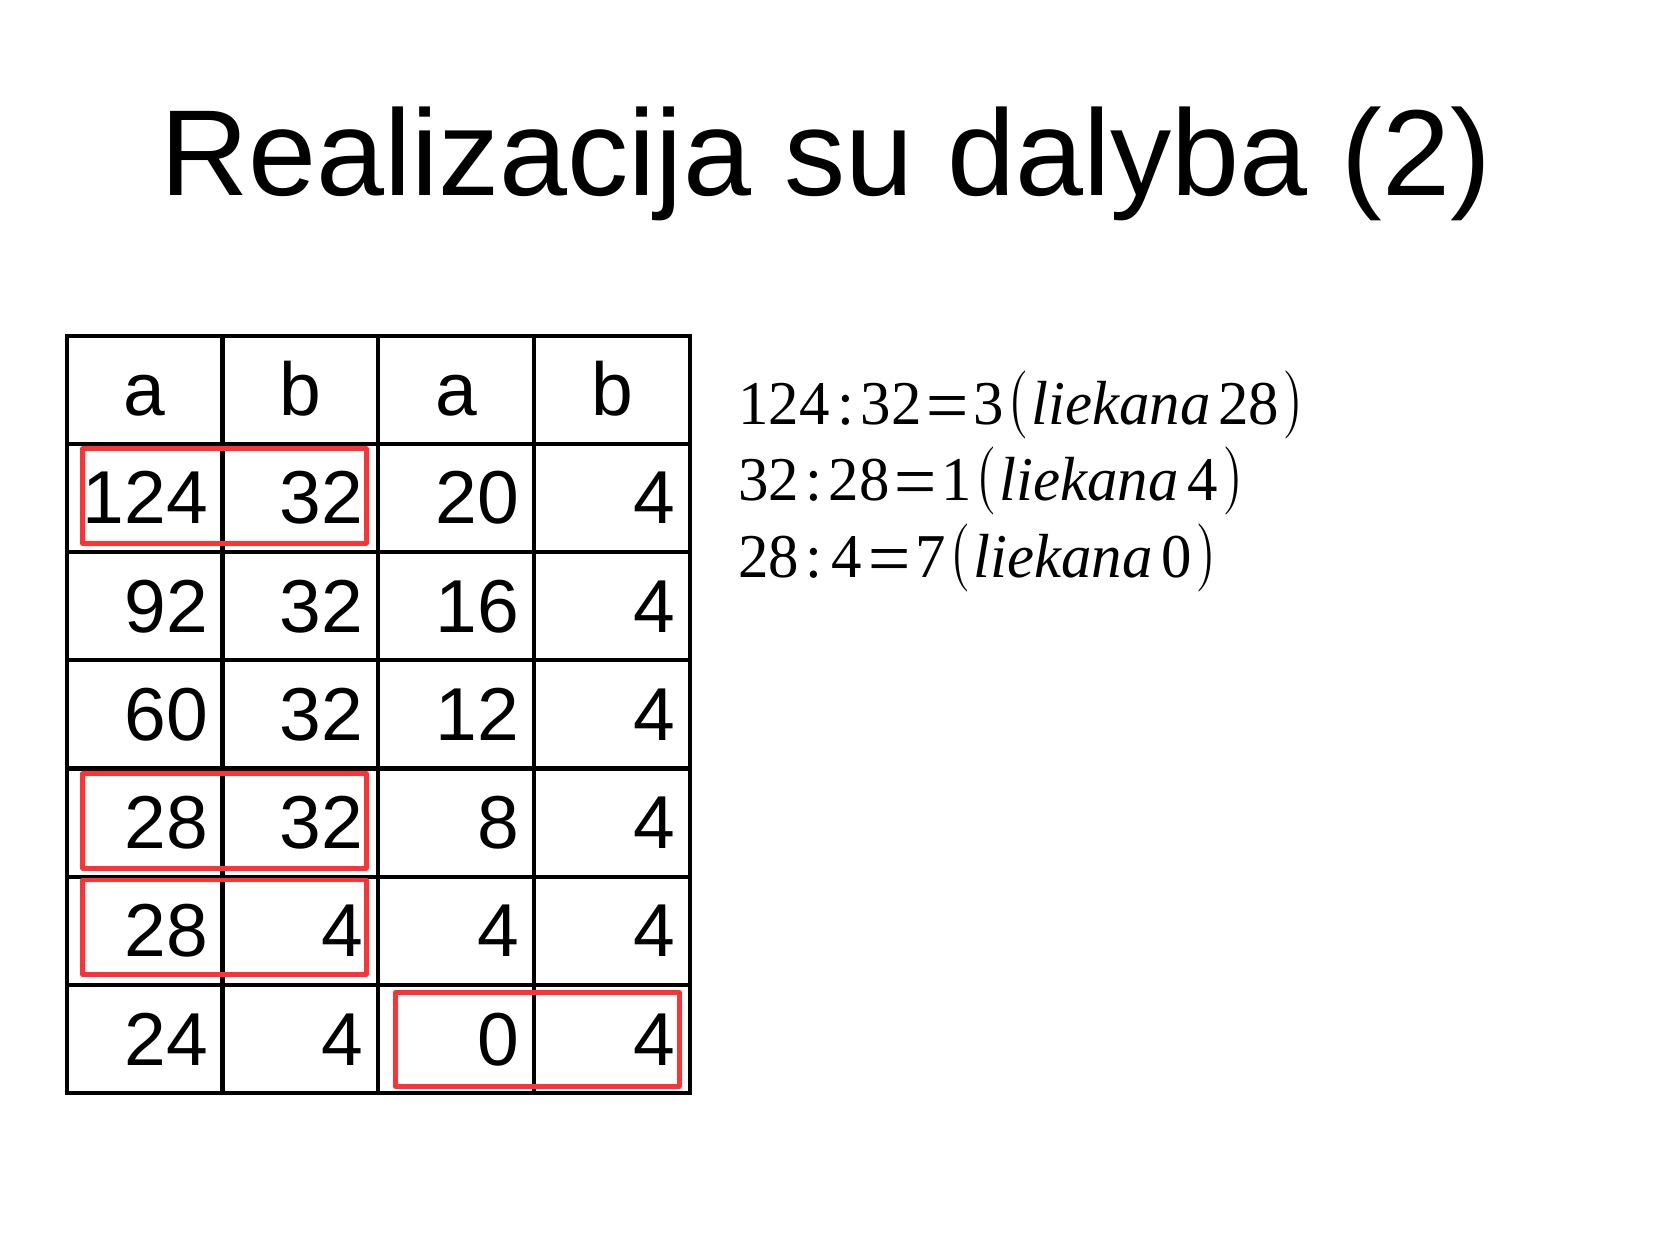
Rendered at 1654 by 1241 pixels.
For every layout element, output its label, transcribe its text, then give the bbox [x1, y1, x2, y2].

table_cell 8 [380, 771, 532, 875]
table_cell 4 [225, 882, 364, 972]
table_header b [536, 338, 688, 442]
table_cell 32 [225, 446, 376, 550]
table_cell 28 [69, 879, 220, 983]
table_cell 4 [536, 771, 688, 875]
table_cell 12 [380, 662, 532, 766]
table_cell 92 [69, 554, 220, 658]
table_cell 0 [380, 987, 532, 1091]
chart [732, 368, 1310, 624]
table_cell 4 [536, 879, 688, 983]
table_cell 4 [536, 662, 688, 766]
table_cell 32 [225, 451, 364, 541]
table_cell 60 [69, 662, 220, 766]
table_header a [380, 338, 532, 442]
title Realizacija su dalyba (2) [82, 49, 1571, 257]
table_cell 4 [225, 987, 376, 1091]
table_cell 4 [536, 987, 688, 1091]
table_cell 4 [536, 995, 677, 1084]
table_header a [69, 338, 220, 442]
table_cell 16 [380, 554, 532, 658]
table_cell 20 [380, 446, 532, 550]
table_cell 32 [225, 554, 376, 658]
table_cell 32 [225, 662, 376, 766]
table_cell 28 [85, 776, 220, 866]
table_cell 4 [225, 879, 376, 983]
table_cell 24 [69, 987, 220, 1091]
table_header b [225, 338, 376, 442]
table_cell 28 [85, 882, 220, 972]
table_cell 4 [536, 446, 688, 550]
table_cell 28 [69, 771, 220, 875]
table_cell 4 [380, 879, 532, 983]
table_cell 32 [225, 776, 364, 866]
table_cell 124 [85, 451, 220, 541]
table_cell 32 [225, 771, 376, 875]
table_cell 124 [69, 446, 220, 550]
table_cell 4 [536, 554, 688, 658]
table_cell 0 [398, 995, 532, 1084]
